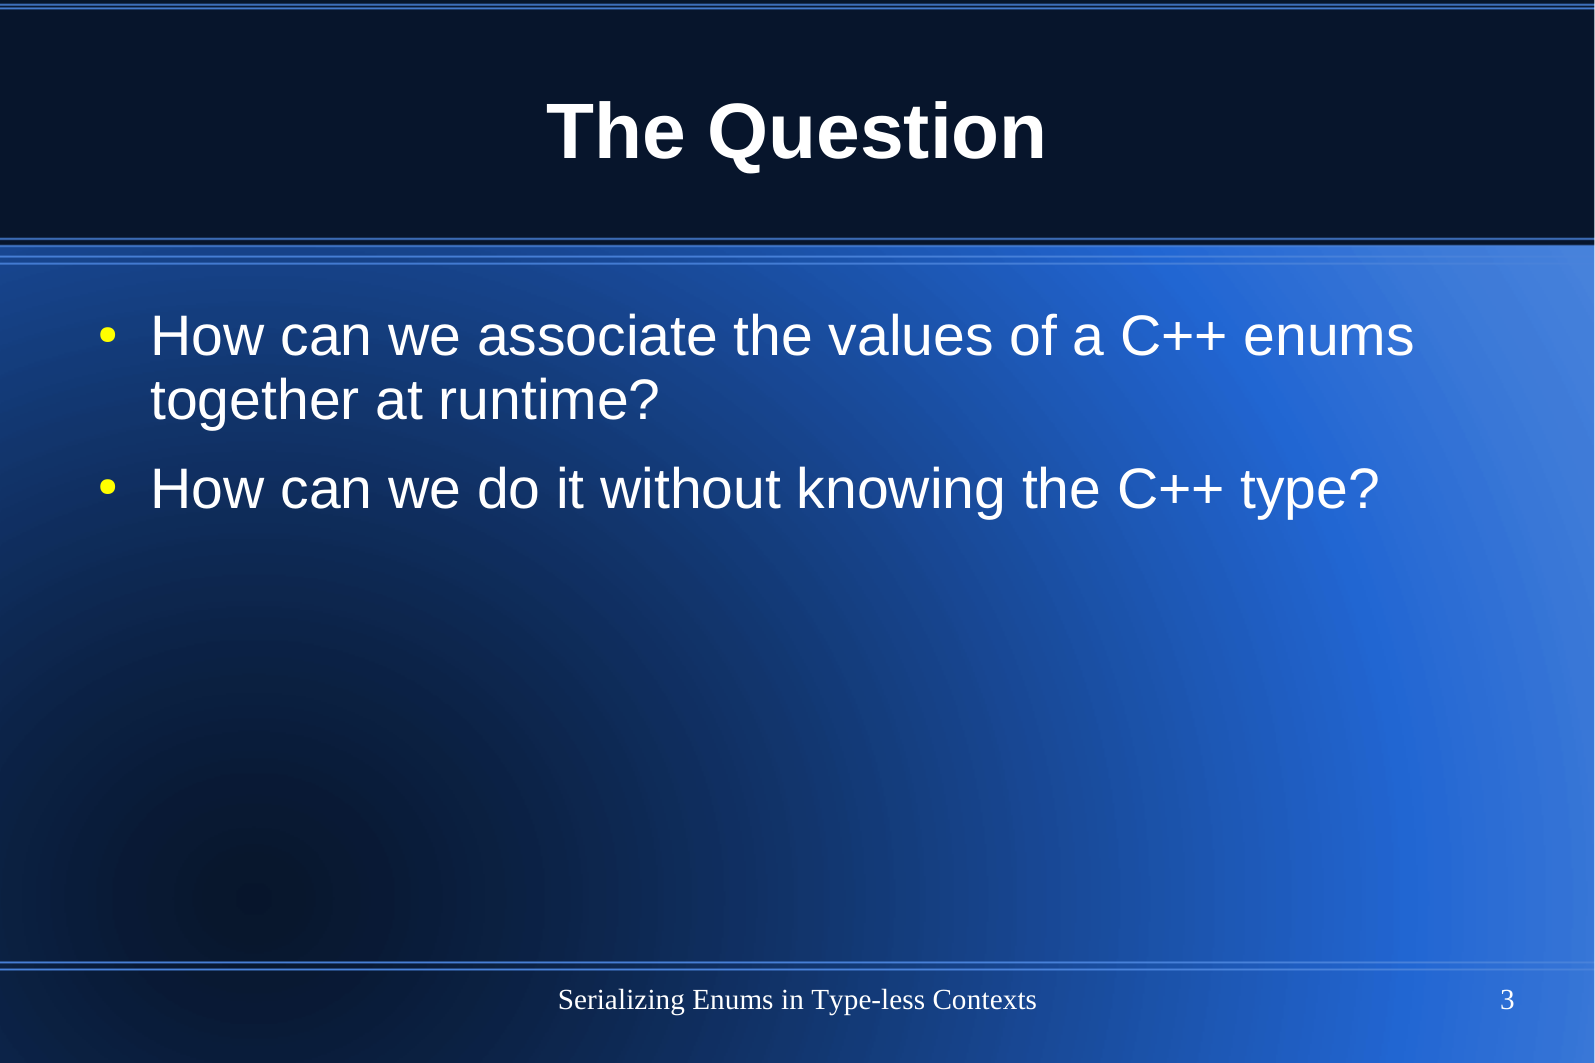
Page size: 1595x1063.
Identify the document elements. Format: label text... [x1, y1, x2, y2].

title The Question [79, 42, 1515, 220]
picture [0, 0, 1595, 1063]
list How can we associate the values of a C++ enums together at runtime? How can we do it without knowing the C++ type? [79, 304, 1515, 921]
